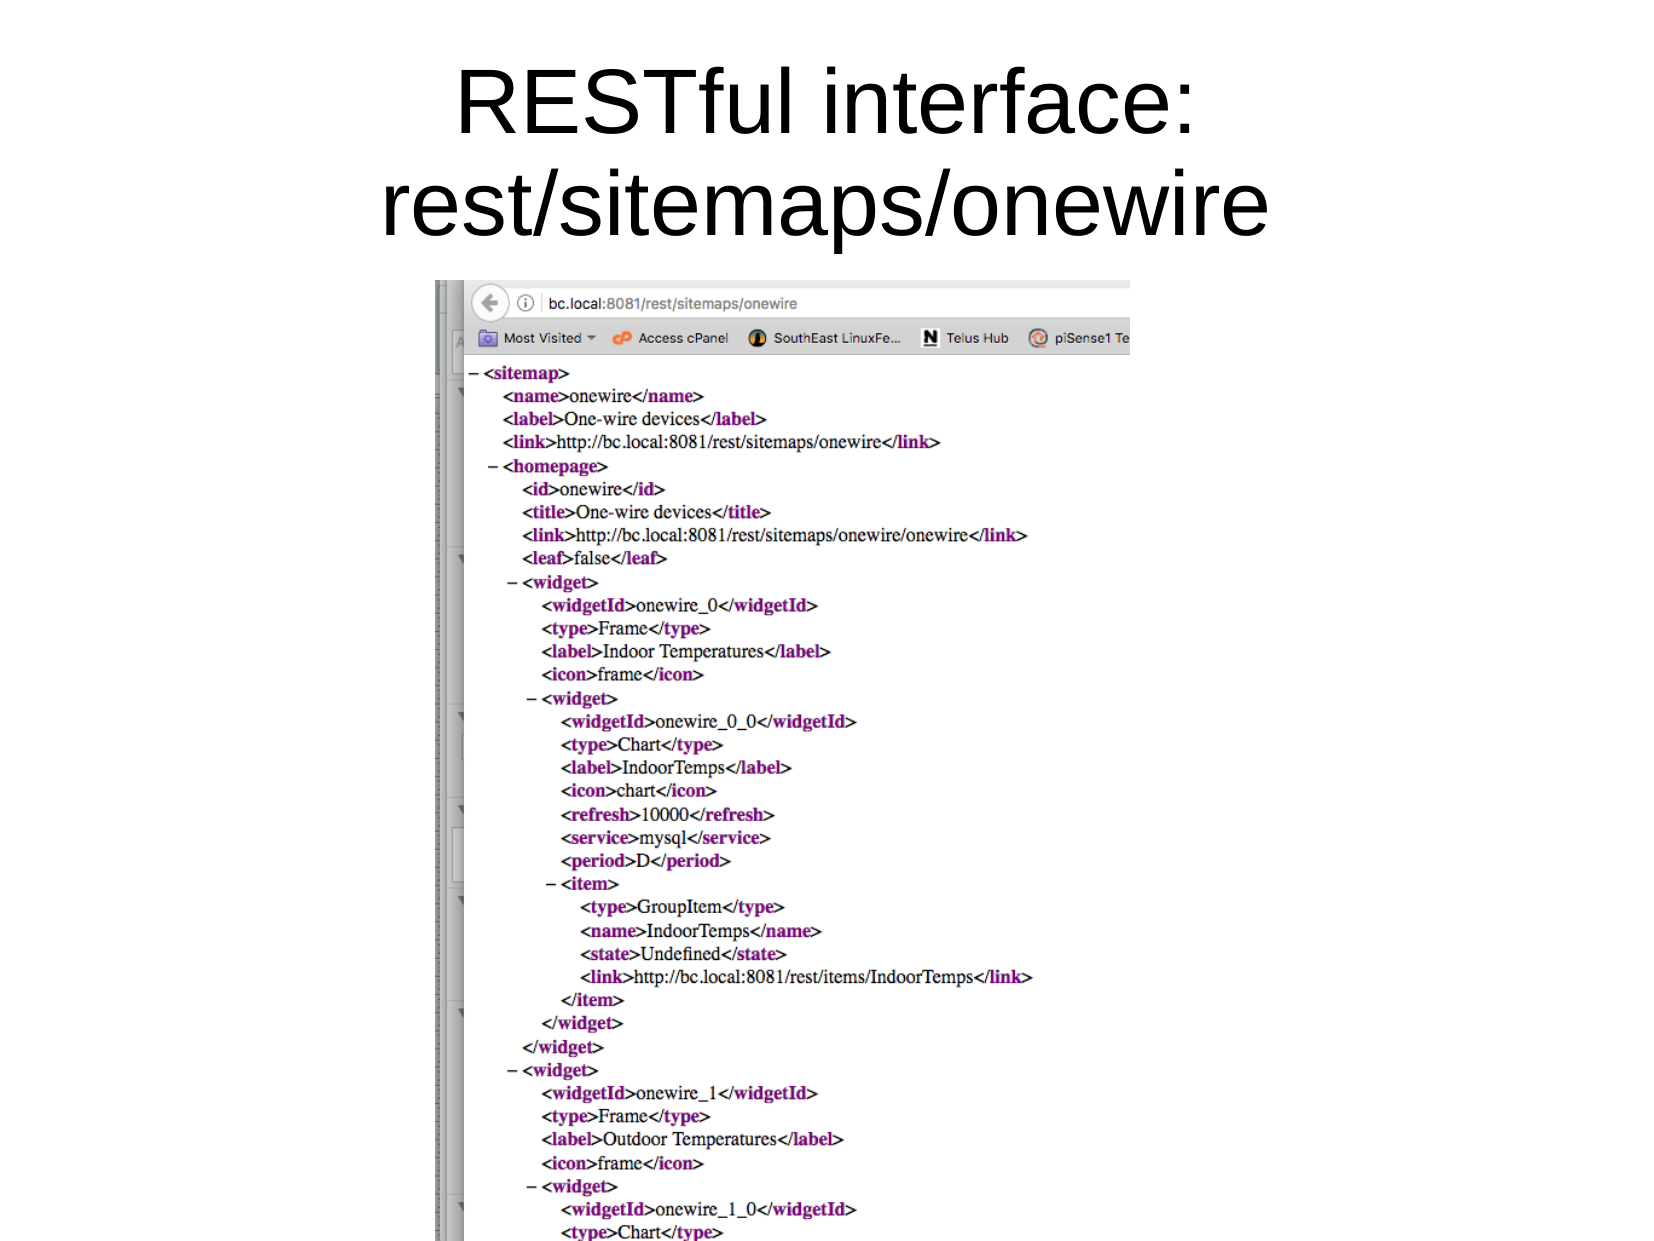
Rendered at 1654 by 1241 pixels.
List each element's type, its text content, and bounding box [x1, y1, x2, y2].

picture [435, 280, 1130, 1241]
title RESTful interface: rest/sitemaps/onewire [82, 49, 1571, 257]
